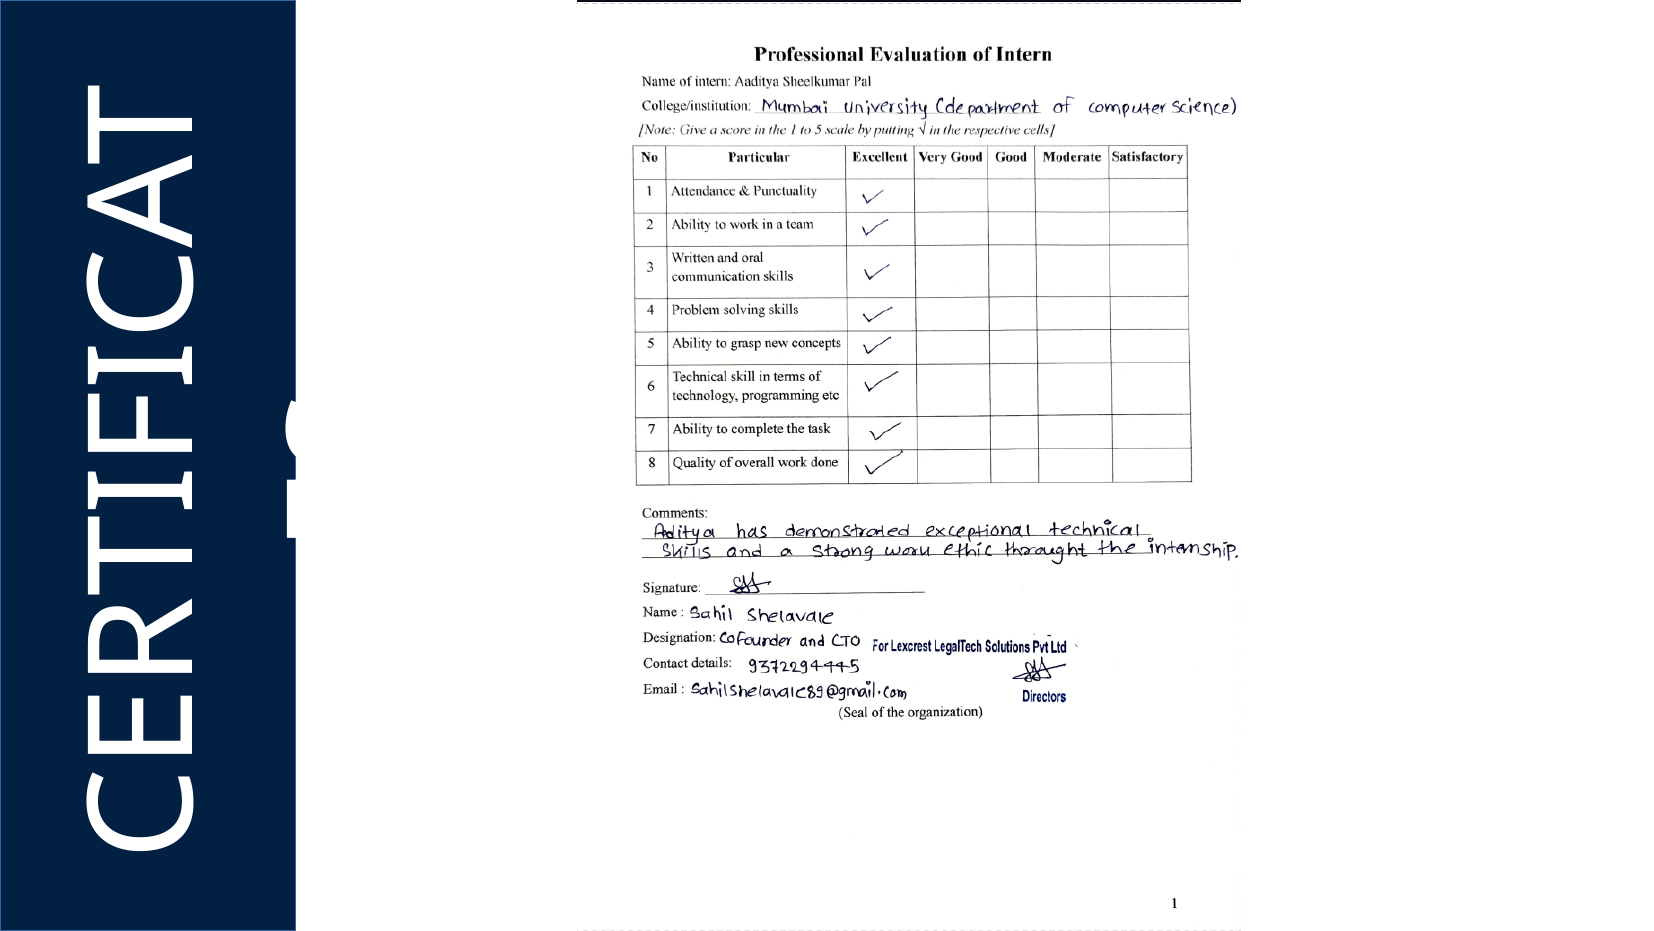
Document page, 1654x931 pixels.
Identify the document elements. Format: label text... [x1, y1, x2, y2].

text_box CERTIFICATES [29, 29, 400, 916]
text_box [0, 0, 296, 931]
picture [577, 0, 1241, 931]
